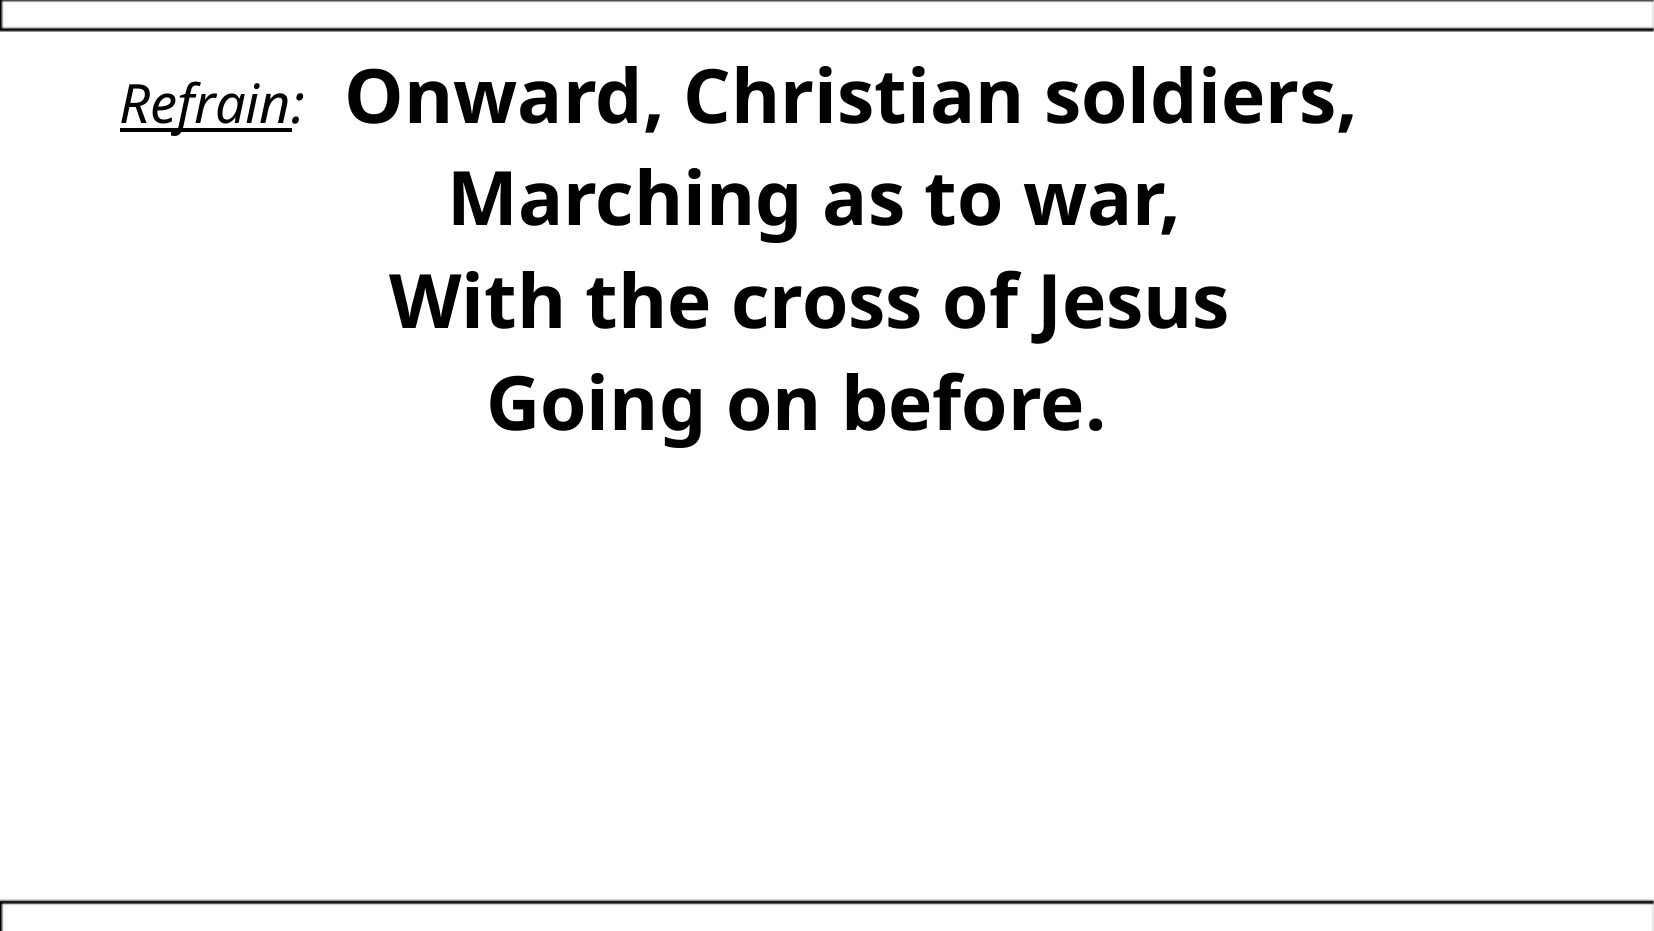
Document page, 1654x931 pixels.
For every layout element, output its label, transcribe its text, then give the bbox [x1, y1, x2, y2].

text_box Refrain: Onward, Christian soldiers, Marching as to war, With the cross of Jesus Going on before. [105, 35, 1546, 451]
picture [0, 0, 1654, 931]
